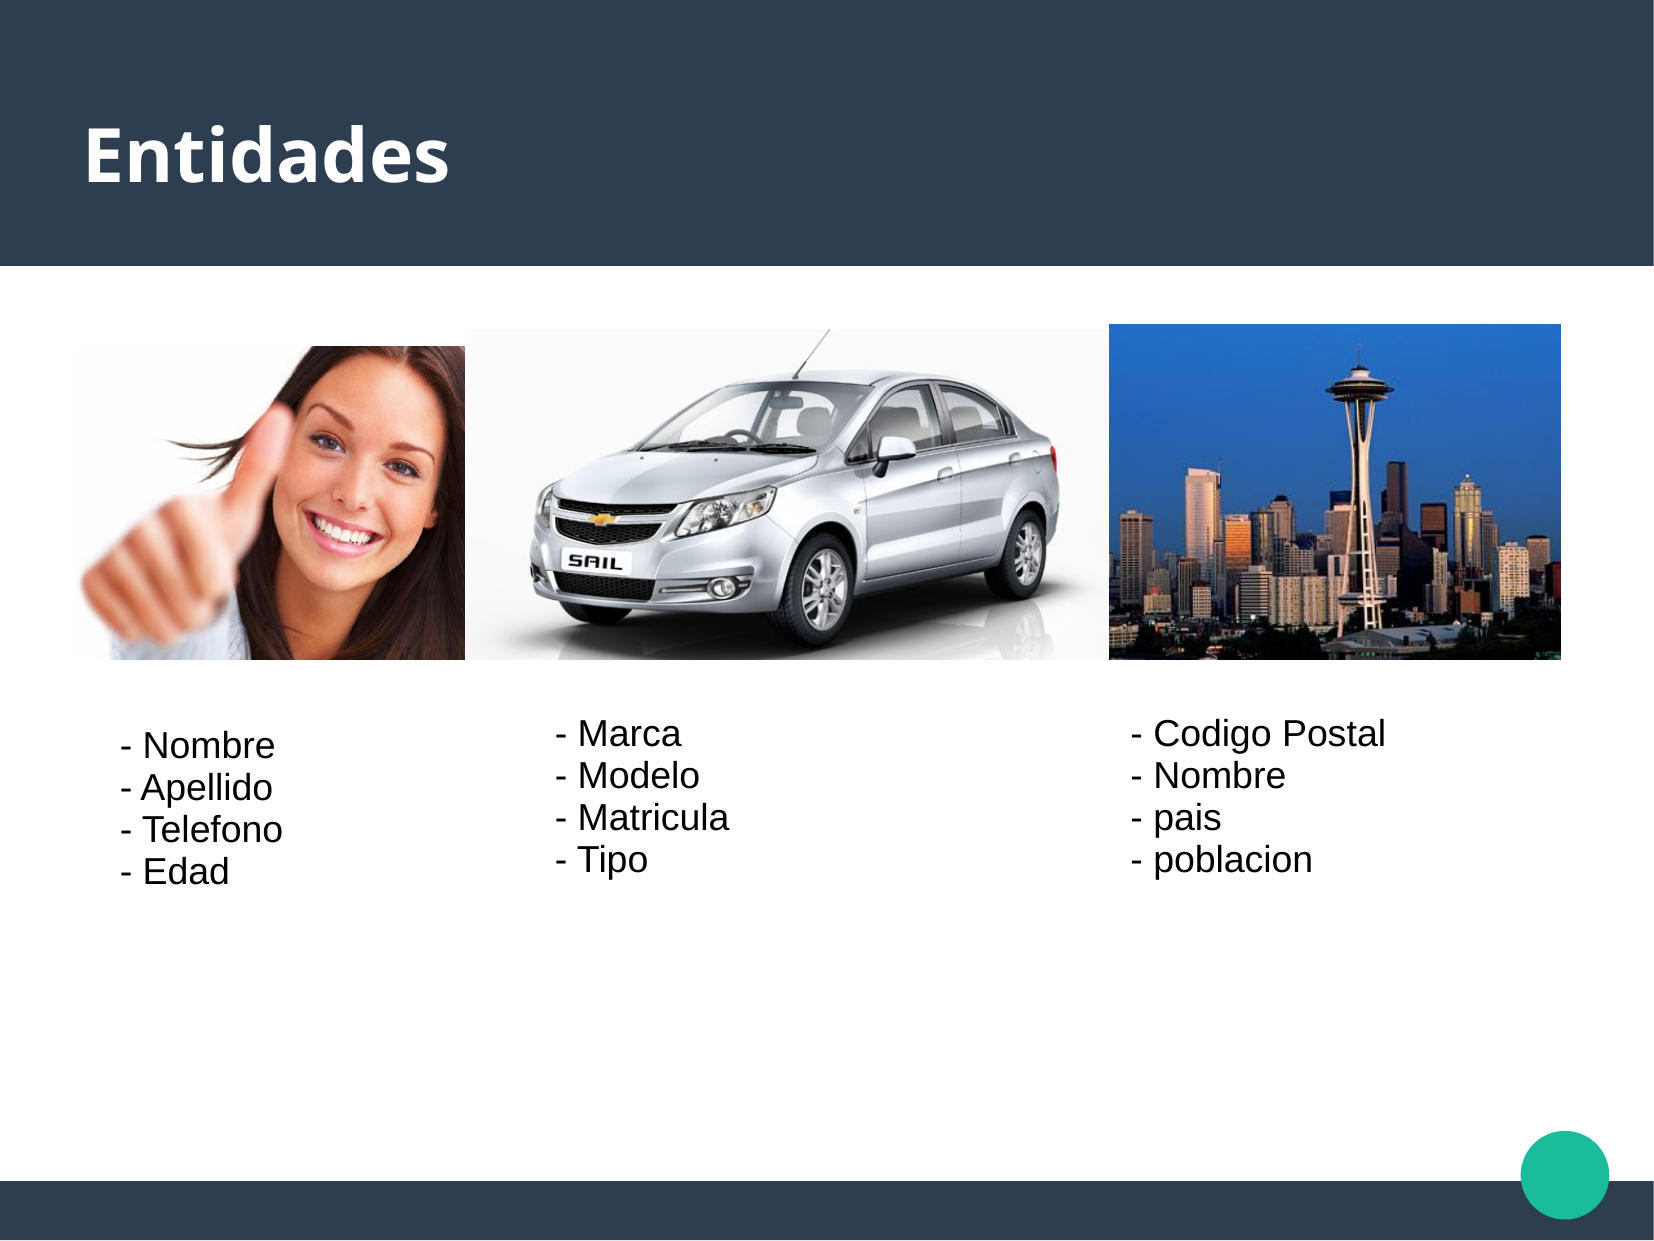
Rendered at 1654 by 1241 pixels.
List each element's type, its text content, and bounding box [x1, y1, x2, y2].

picture [75, 324, 1561, 661]
title Entidades [82, 49, 1571, 257]
text_box - Marca - Modelo - Matricula - Tipo [540, 705, 745, 930]
text_box - Codigo Postal - Nombre - pais - poblacion [1115, 705, 1402, 930]
text_box - Nombre - Apellido - Telefono - Edad [105, 717, 299, 901]
